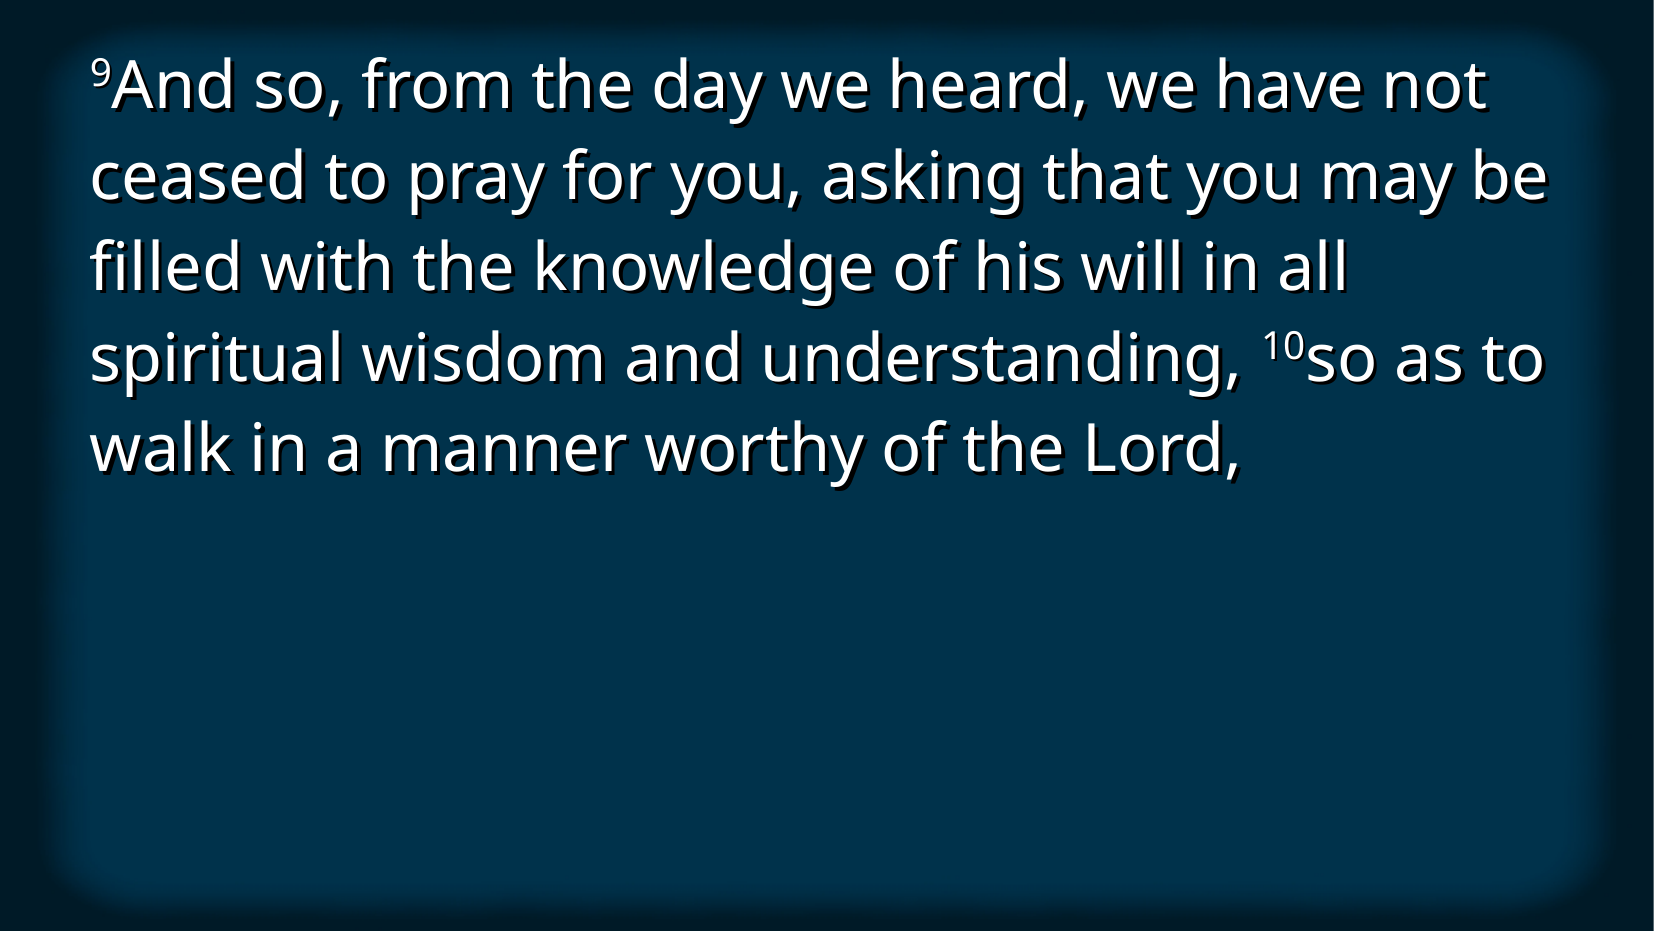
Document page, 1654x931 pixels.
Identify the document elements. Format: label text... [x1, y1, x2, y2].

picture [0, 0, 1654, 931]
text_box 9And so, from the day we heard, we have not ceased to pray for you, asking that you may be filled with the knowledge of his will in all spiritual wisdom and understanding, 10so as to walk in a manner worthy of the Lord, [75, 30, 1576, 489]
